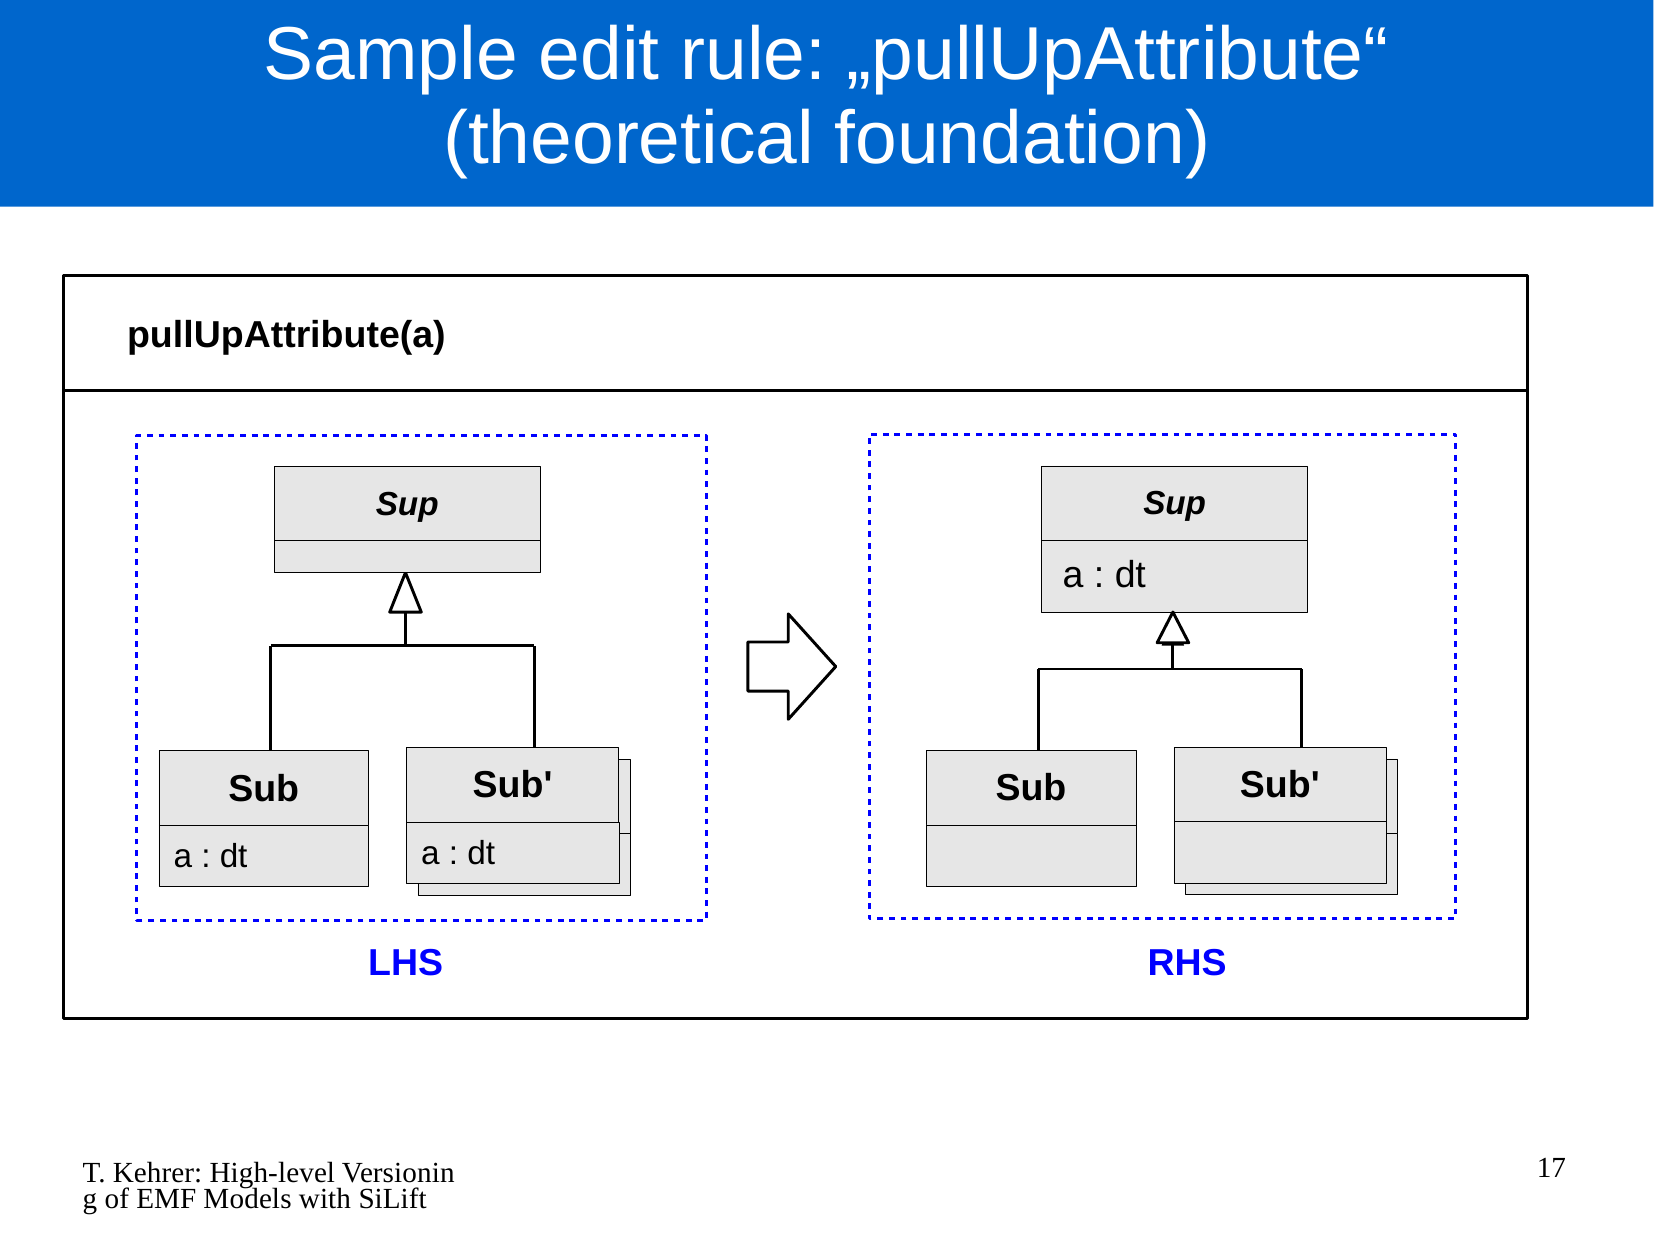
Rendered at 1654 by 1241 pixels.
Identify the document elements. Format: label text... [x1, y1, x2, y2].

text_box [1041, 540, 1308, 643]
text_box Sup [274, 466, 541, 540]
text_box LHS [353, 933, 458, 991]
text_box Sup [1041, 465, 1308, 540]
text_box Sub' [619, 759, 631, 833]
text_box Sub' [1387, 758, 1398, 833]
text_box a : dt [158, 829, 335, 882]
text_box [926, 824, 1136, 887]
text_box a : dt [406, 826, 596, 879]
text_box RHS [1132, 933, 1242, 991]
text_box [274, 540, 541, 613]
text_box [747, 613, 836, 720]
text_box [406, 822, 631, 896]
text_box Sub' [1173, 747, 1387, 821]
text_box Sub [158, 750, 369, 825]
text_box a : dt [1047, 546, 1162, 604]
text_box a : dt [418, 884, 608, 891]
text_box Sub [926, 750, 1137, 825]
text_box [1173, 821, 1398, 895]
text_box [158, 825, 369, 887]
text_box Sub' [406, 747, 619, 822]
text_box pullUpAttribute(a) [112, 305, 461, 363]
text_box a : dt [1185, 884, 1375, 890]
title Sample edit rule: „pullUpAttribute“ (theoretical foundation) [0, 0, 1654, 207]
